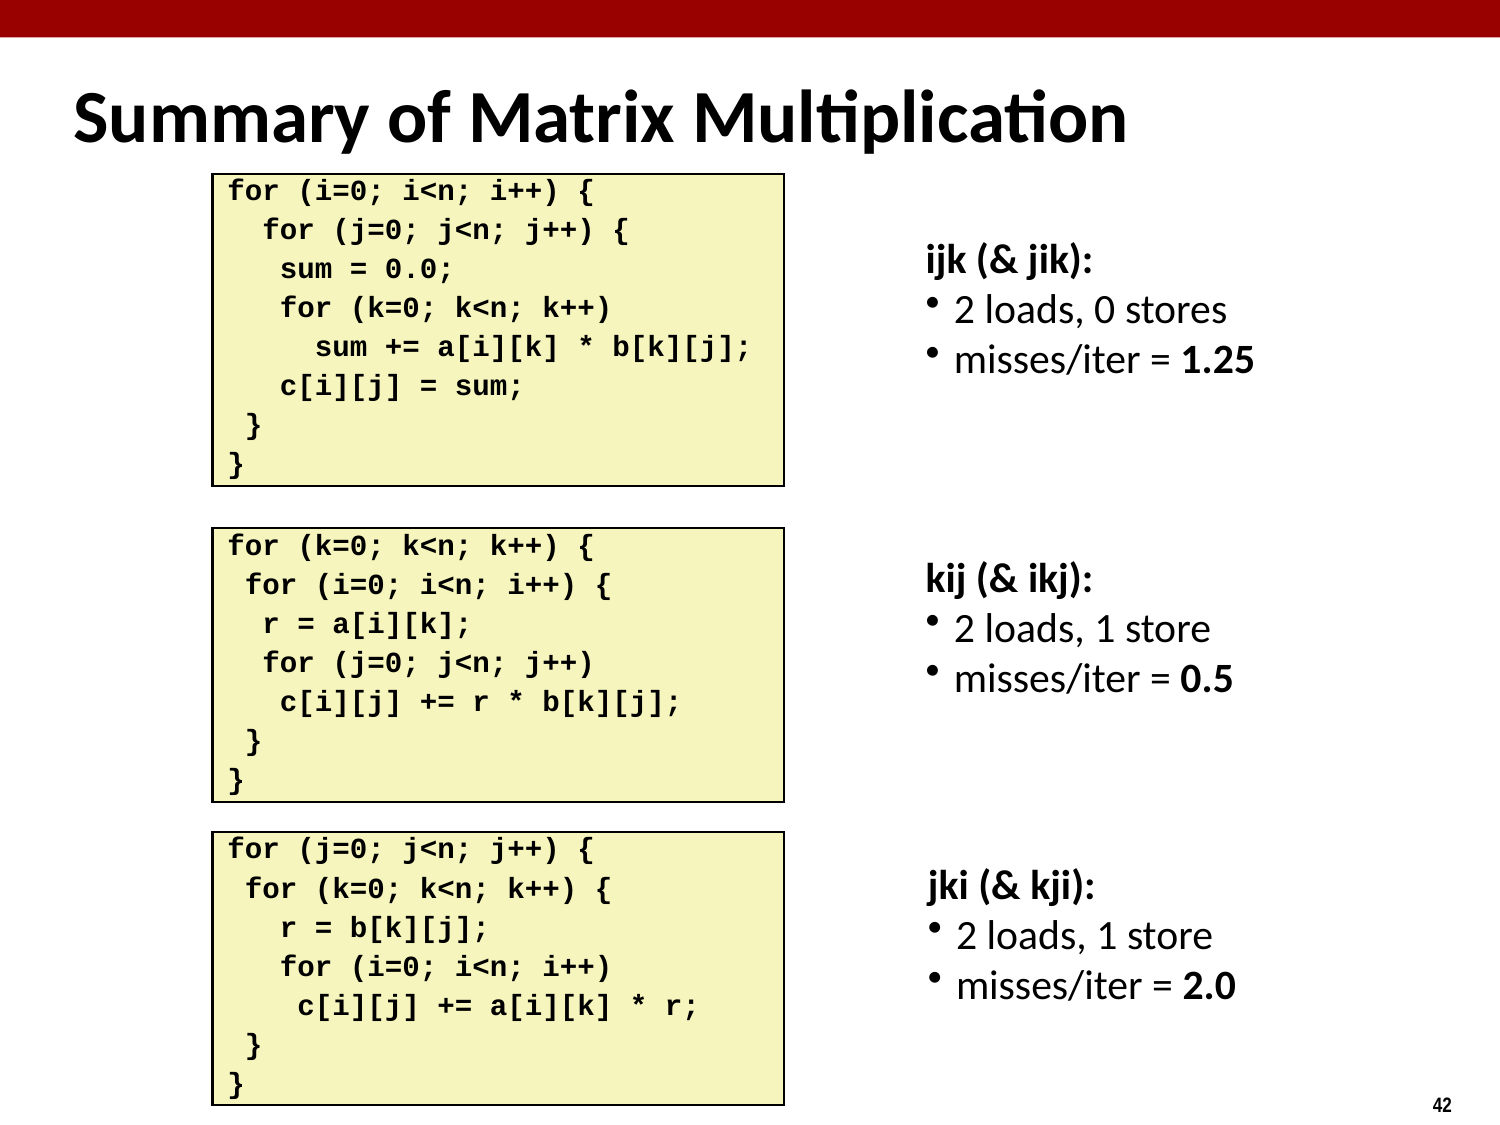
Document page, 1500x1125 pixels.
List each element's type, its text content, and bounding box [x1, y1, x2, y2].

text_box for (j=0; j<n; j++) { for (k=0; k<n; k++) { r = b[k][j]; for (i=0; i<n; i++) c[i][j] += a[i][k] * r; } } [212, 832, 784, 1106]
text_box for (k=0; k<n; k++) { for (i=0; i<n; i++) { r = a[i][k]; for (j=0; j<n; j++) c[i][j] += r * b[k][j]; } } [212, 528, 784, 802]
text_box ijk (& jik): 2 loads, 0 stores misses/iter = 1.25 [910, 224, 1271, 390]
text_box jki (& kji): 2 loads, 1 store misses/iter = 2.0 [912, 850, 1252, 1016]
title Summary of Matrix Multiplication [58, 50, 1304, 175]
text_box for (i=0; i<n; i++) { for (j=0; j<n; j++) { sum = 0.0; for (k=0; k<n; k++) sum += a[i][k] * b[k][j]; c[i][j] = sum; } } [212, 173, 784, 486]
text_box kij (& ikj): 2 loads, 1 store misses/iter = 0.5 [910, 543, 1250, 709]
